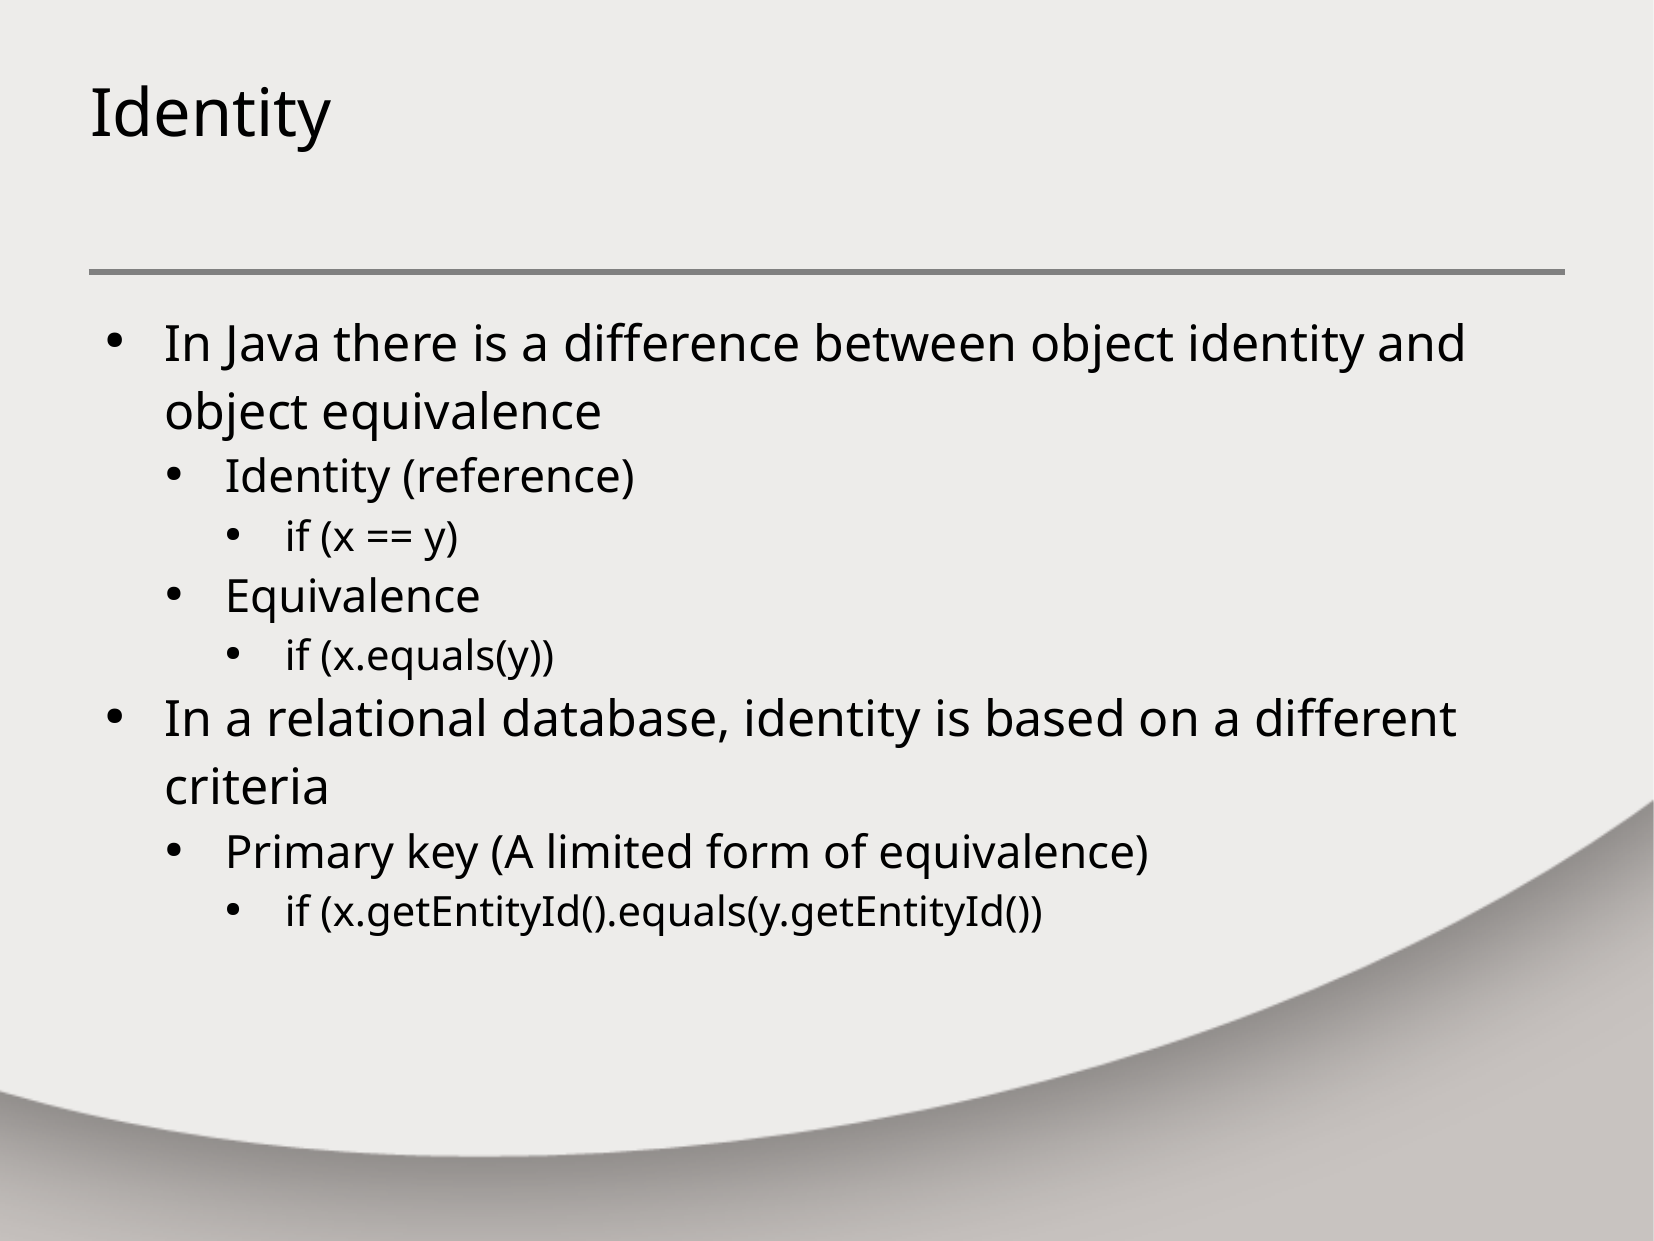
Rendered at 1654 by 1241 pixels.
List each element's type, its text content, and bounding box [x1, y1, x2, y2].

text_box In Java there is a difference between object identity and object equivalence Identity (reference) if (x == y) Equivalence if (x.equals(y)) In a relational database, identity is based on a different criteria Primary key (A limited form of equivalence) if (x.getEntityId().equals(y.getEntityId()) [90, 300, 1567, 1157]
picture [0, 0, 1654, 1241]
title Identity [90, 75, 1565, 238]
